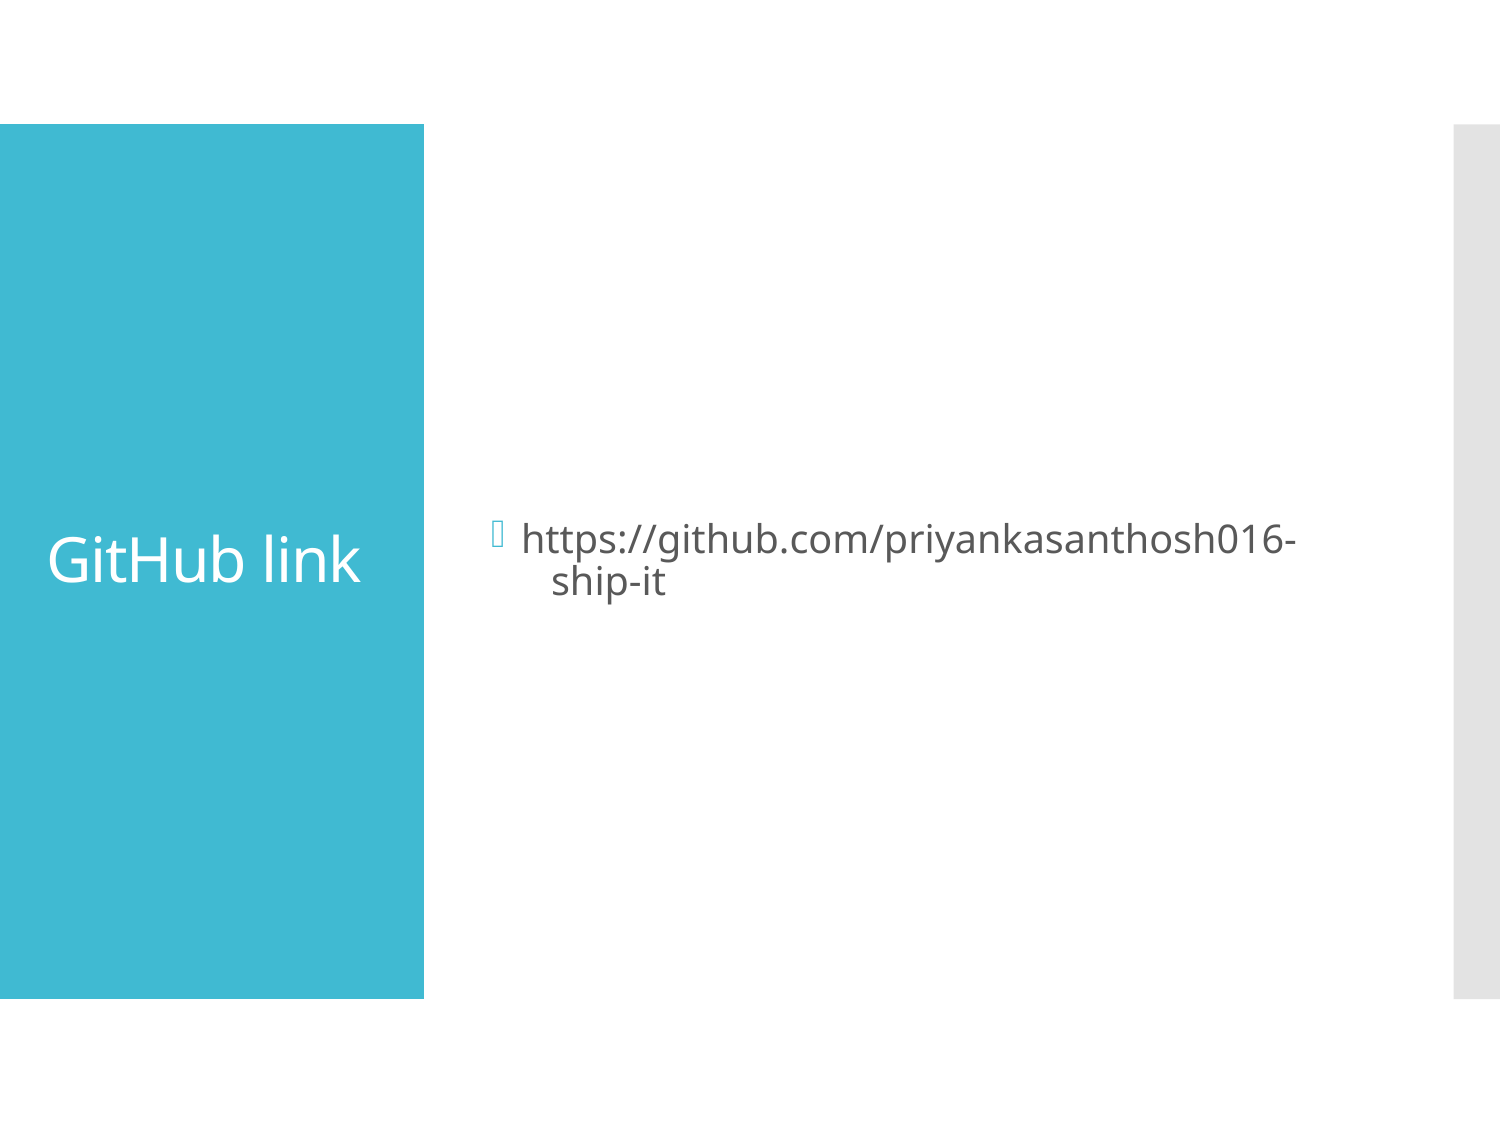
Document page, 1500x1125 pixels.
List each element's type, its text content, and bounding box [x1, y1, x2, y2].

title GitHub link [31, 184, 394, 940]
list https://github.com/priyankasanthosh016-ship-it [476, 141, 1377, 982]
